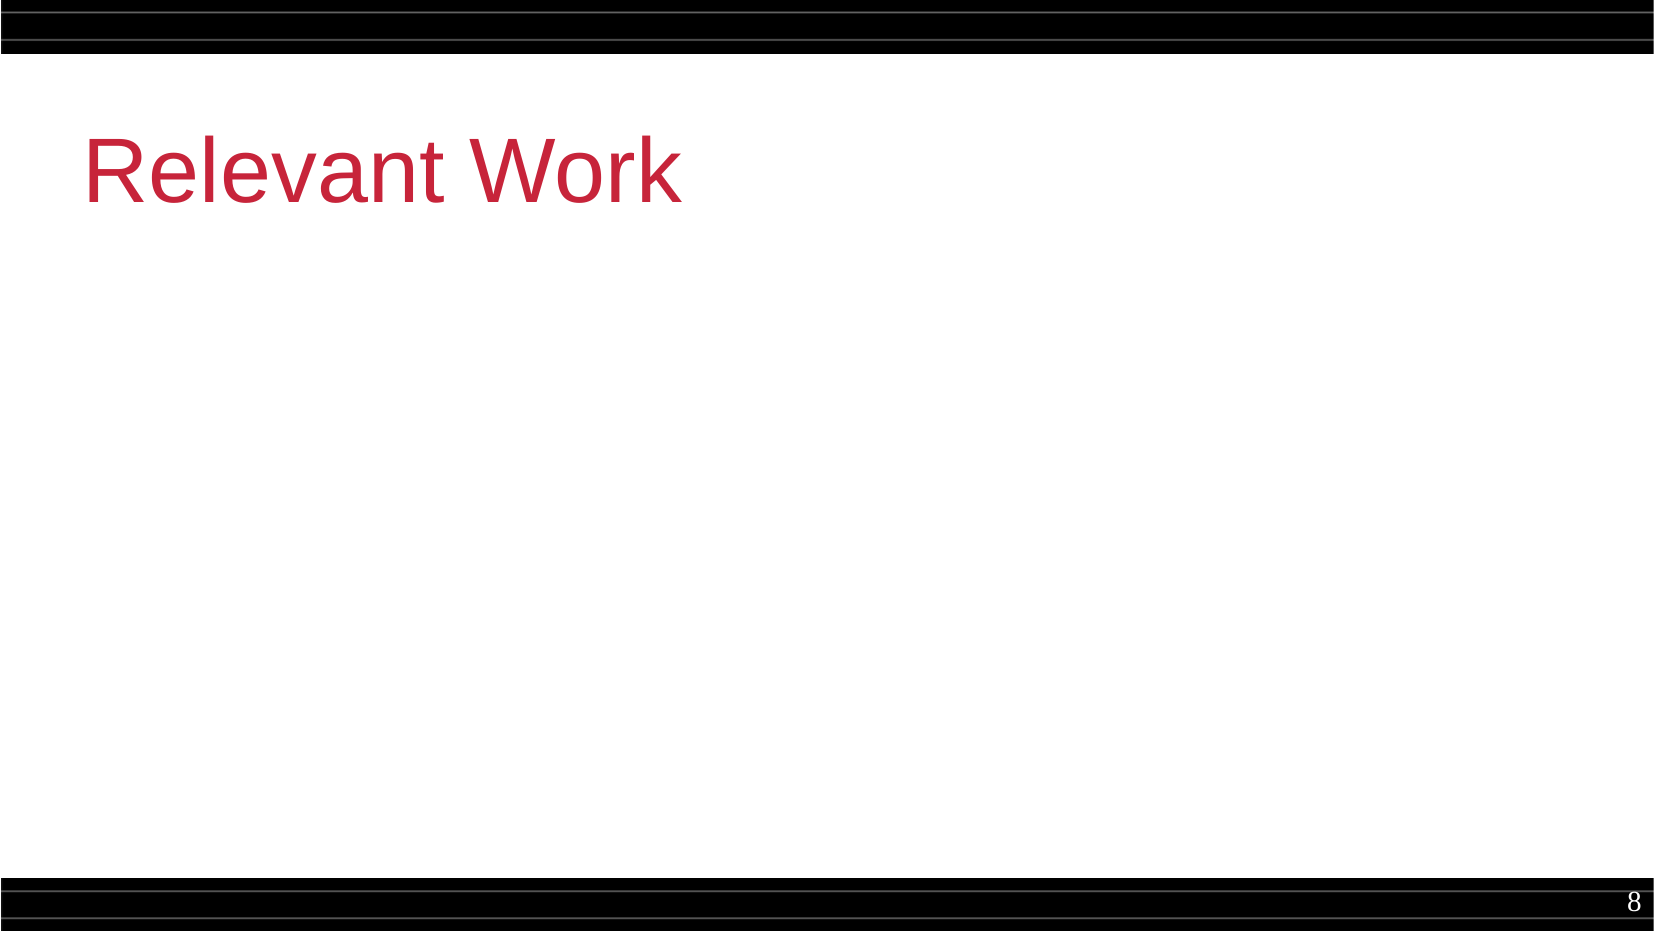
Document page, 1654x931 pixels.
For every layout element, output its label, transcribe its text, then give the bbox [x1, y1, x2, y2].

picture [1, 0, 1654, 54]
title Relevant Work [82, 92, 1571, 249]
picture [1, 878, 1654, 931]
